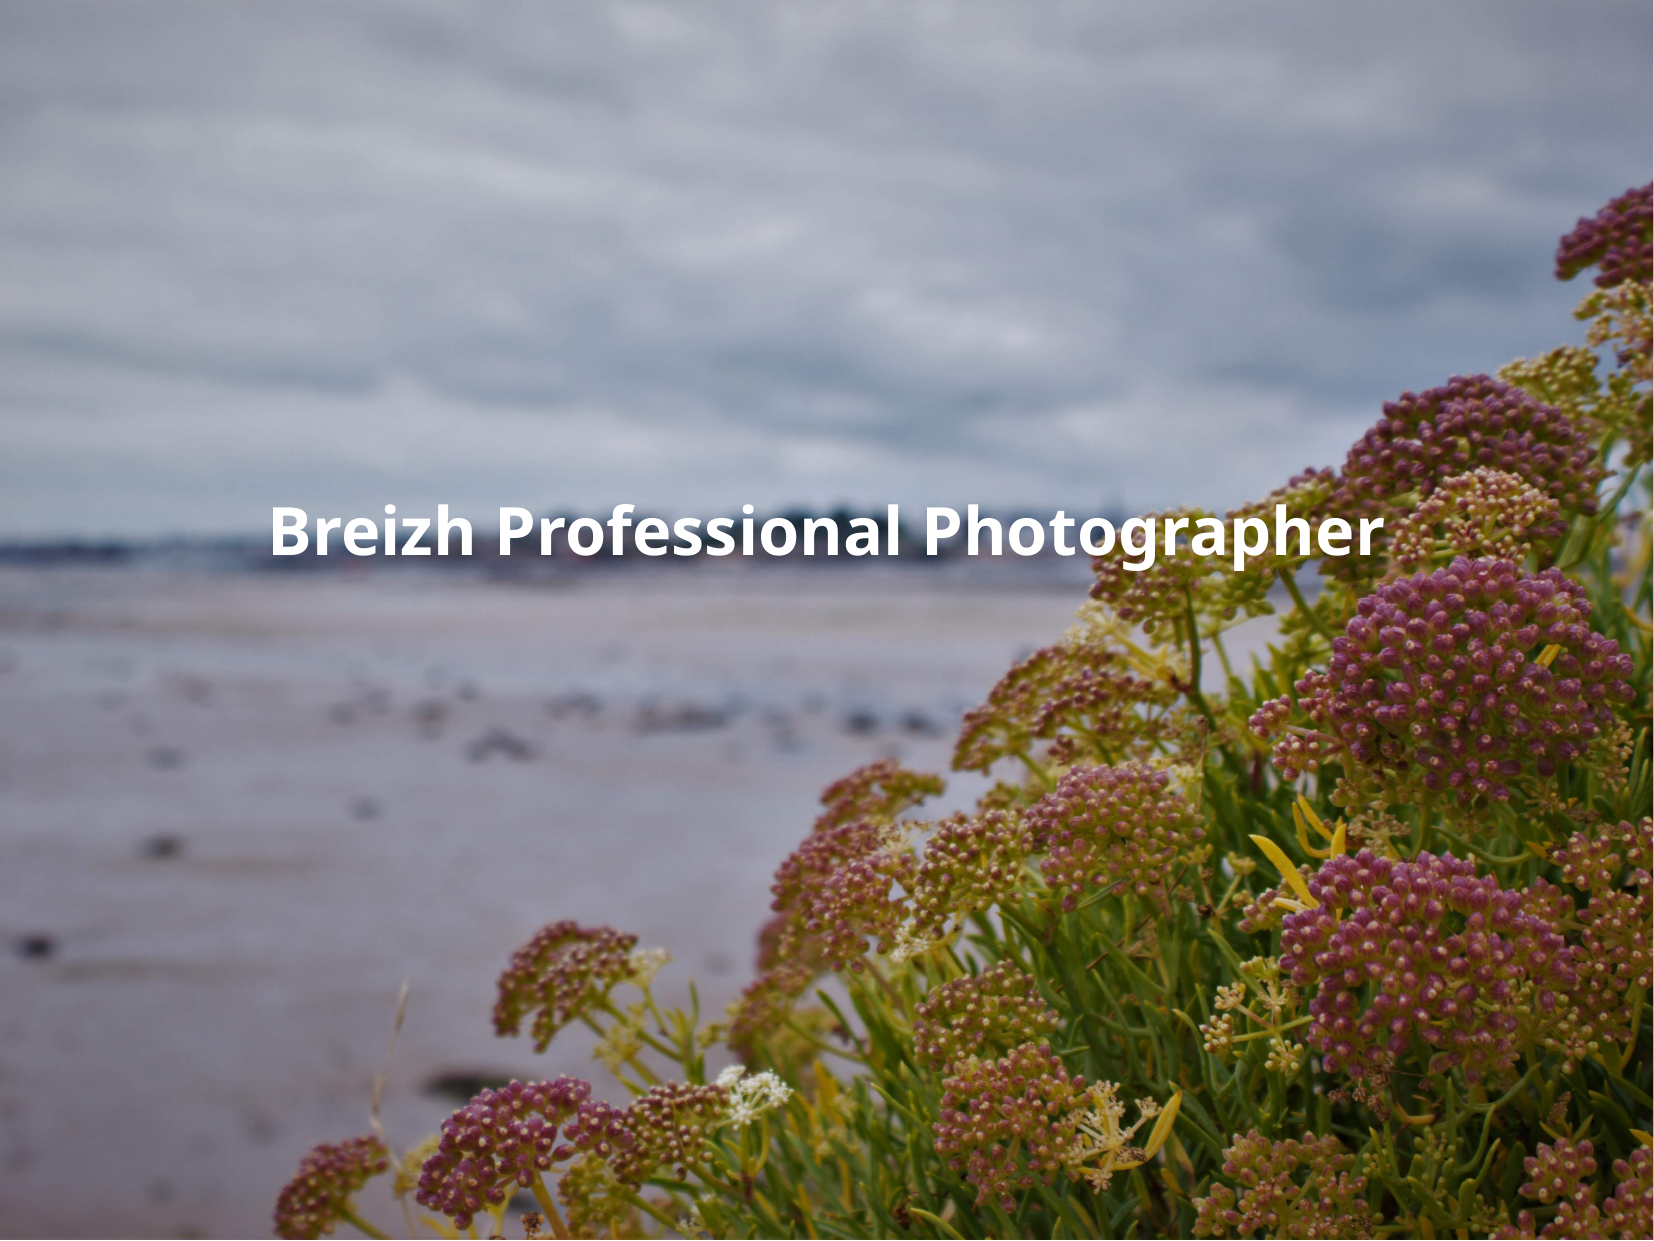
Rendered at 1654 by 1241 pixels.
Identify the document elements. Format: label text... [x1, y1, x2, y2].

subtitle Breizh Professional Photographer [82, 49, 1571, 1010]
picture [0, 0, 1654, 1240]
